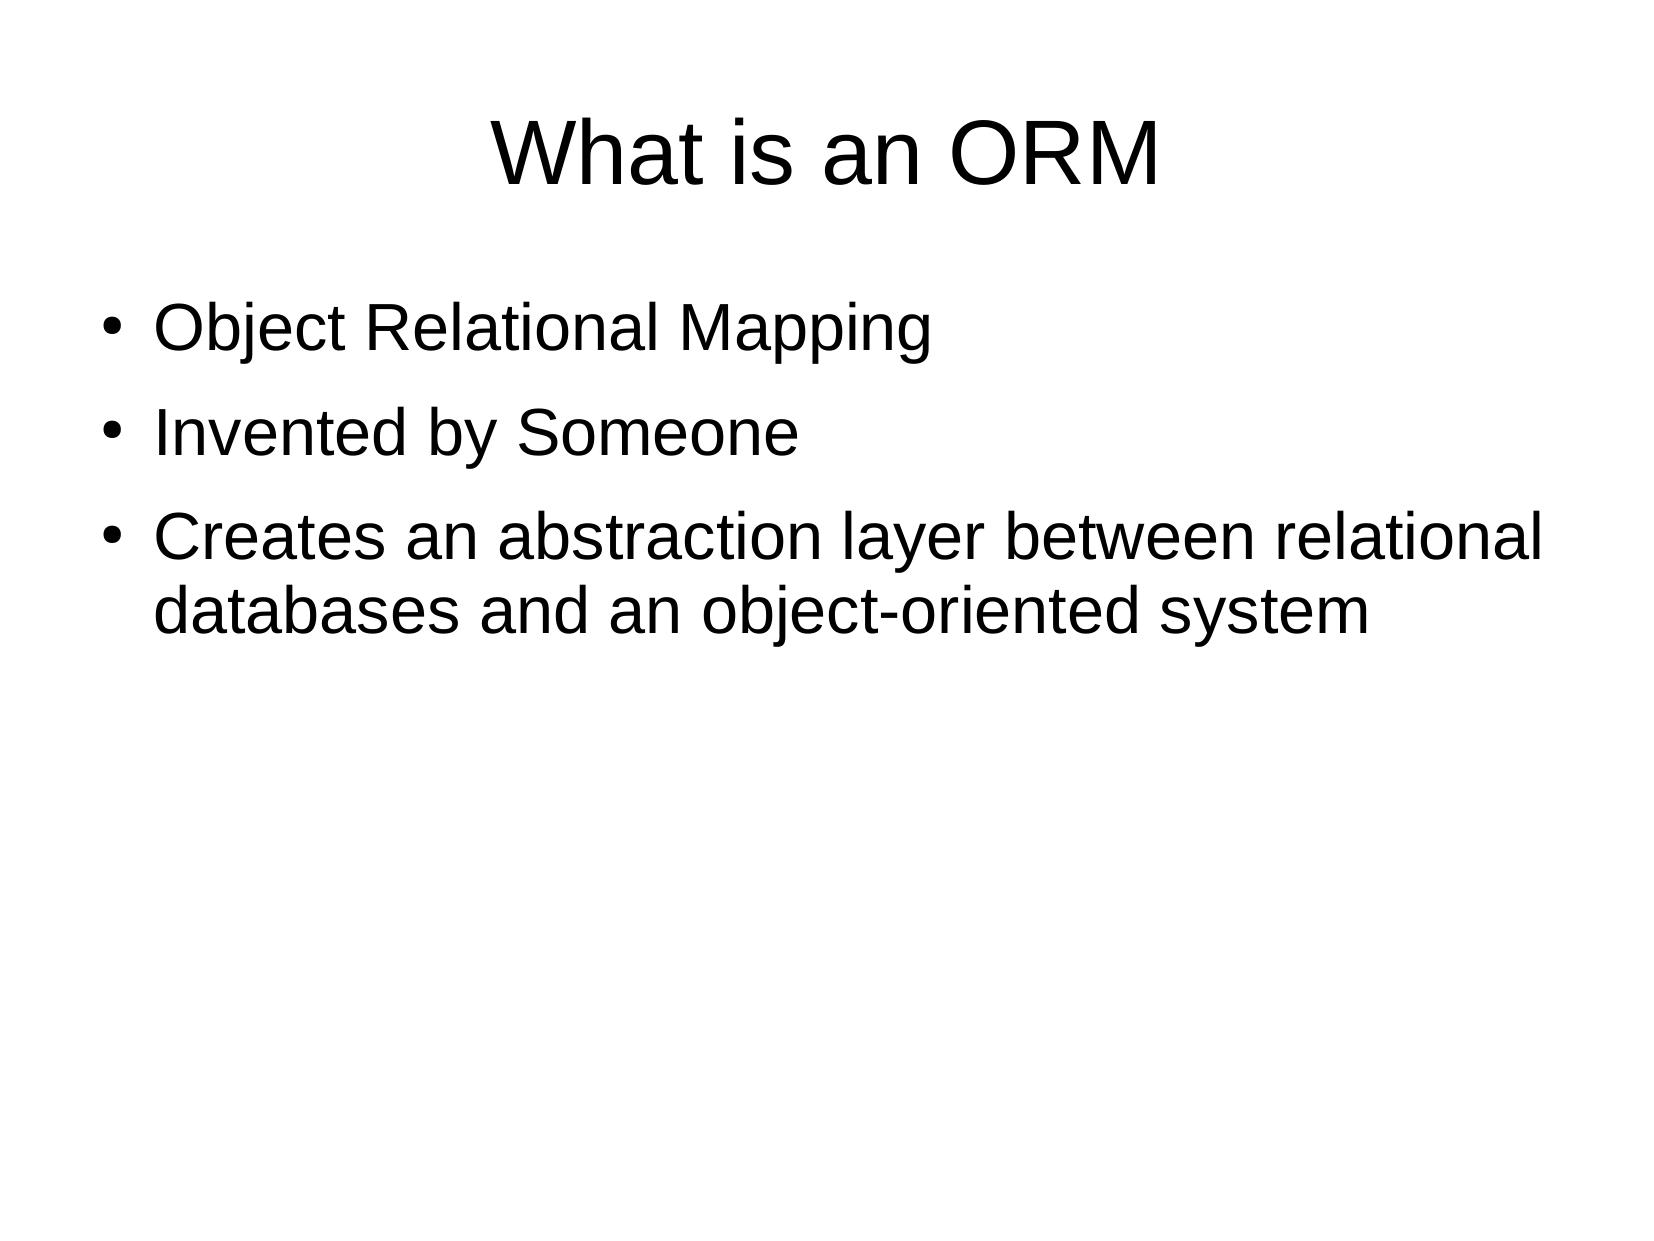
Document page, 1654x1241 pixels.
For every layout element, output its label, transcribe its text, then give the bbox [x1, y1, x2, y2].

title What is an ORM [82, 49, 1571, 257]
list Object Relational Mapping Invented by Someone Creates an abstraction layer between relational databases and an object-oriented system [82, 290, 1571, 1109]
